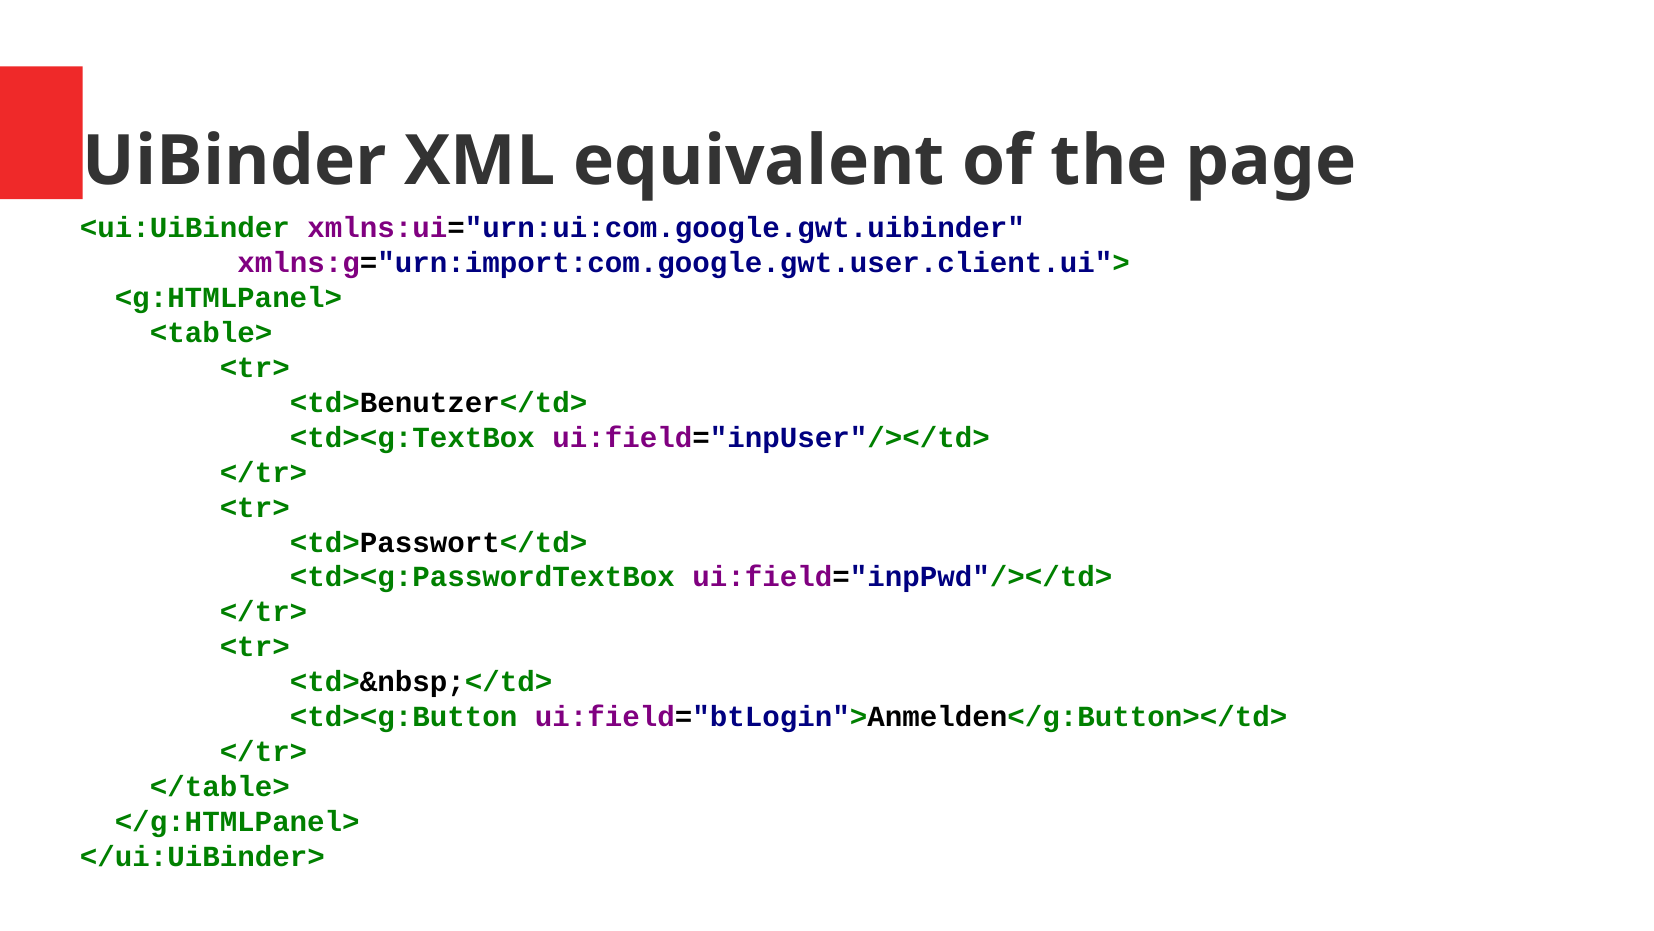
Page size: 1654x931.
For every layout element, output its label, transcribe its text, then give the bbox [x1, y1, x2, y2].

title UiBinder XML equivalent of the page [82, 14, 1571, 200]
text_box <ui:UiBinder xmlns:ui="urn:ui:com.google.gwt.uibinder" xmlns:g="urn:import:com.google.gwt.user.client.ui"> <g:HTMLPanel> <table> <tr> <td>Benutzer</td> <td><g:TextBox ui:field="inpUser"/></td> </tr> <tr> <td>Passwort</td> <td><g:PasswordTextBox ui:field="inpPwd"/></td> </tr> <tr> <td>&nbsp;</td> <td><g:Button ui:field="btLogin">Anmelden</g:Button></td> </tr> </table> </g:HTMLPanel> </ui:UiBinder> [65, 200, 1602, 880]
